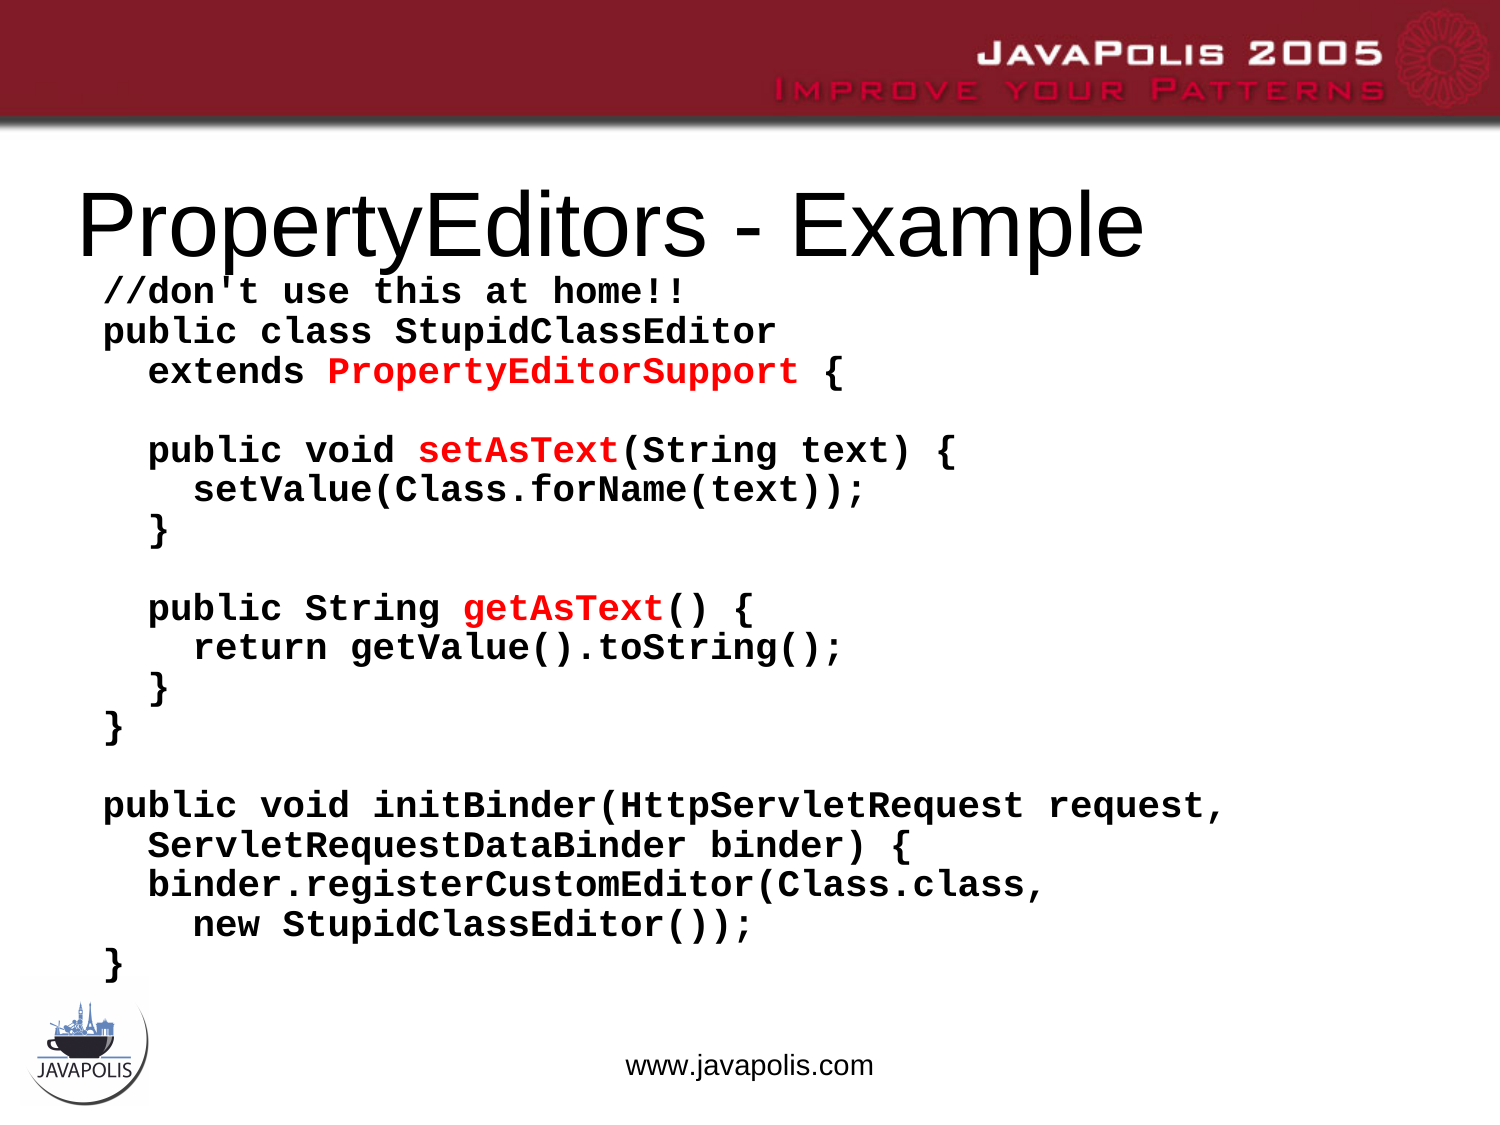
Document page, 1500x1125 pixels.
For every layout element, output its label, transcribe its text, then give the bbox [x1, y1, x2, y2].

title PropertyEditors - Example [76, 148, 1424, 279]
picture [0, 0, 1500, 140]
text_box //don't use this at home!! public class StupidClassEditor extends PropertyEditorSupport { public void setAsText(String text) { setValue(Class.forName(text)); } public String getAsText() { return getValue().toString(); } } public void initBinder(HttpServletRequest request, ServletRequestDataBinder binder) { binder.registerCustomEditor(Class.class, new StupidClassEditor()); } [88, 265, 1477, 995]
picture [20, 976, 149, 1106]
